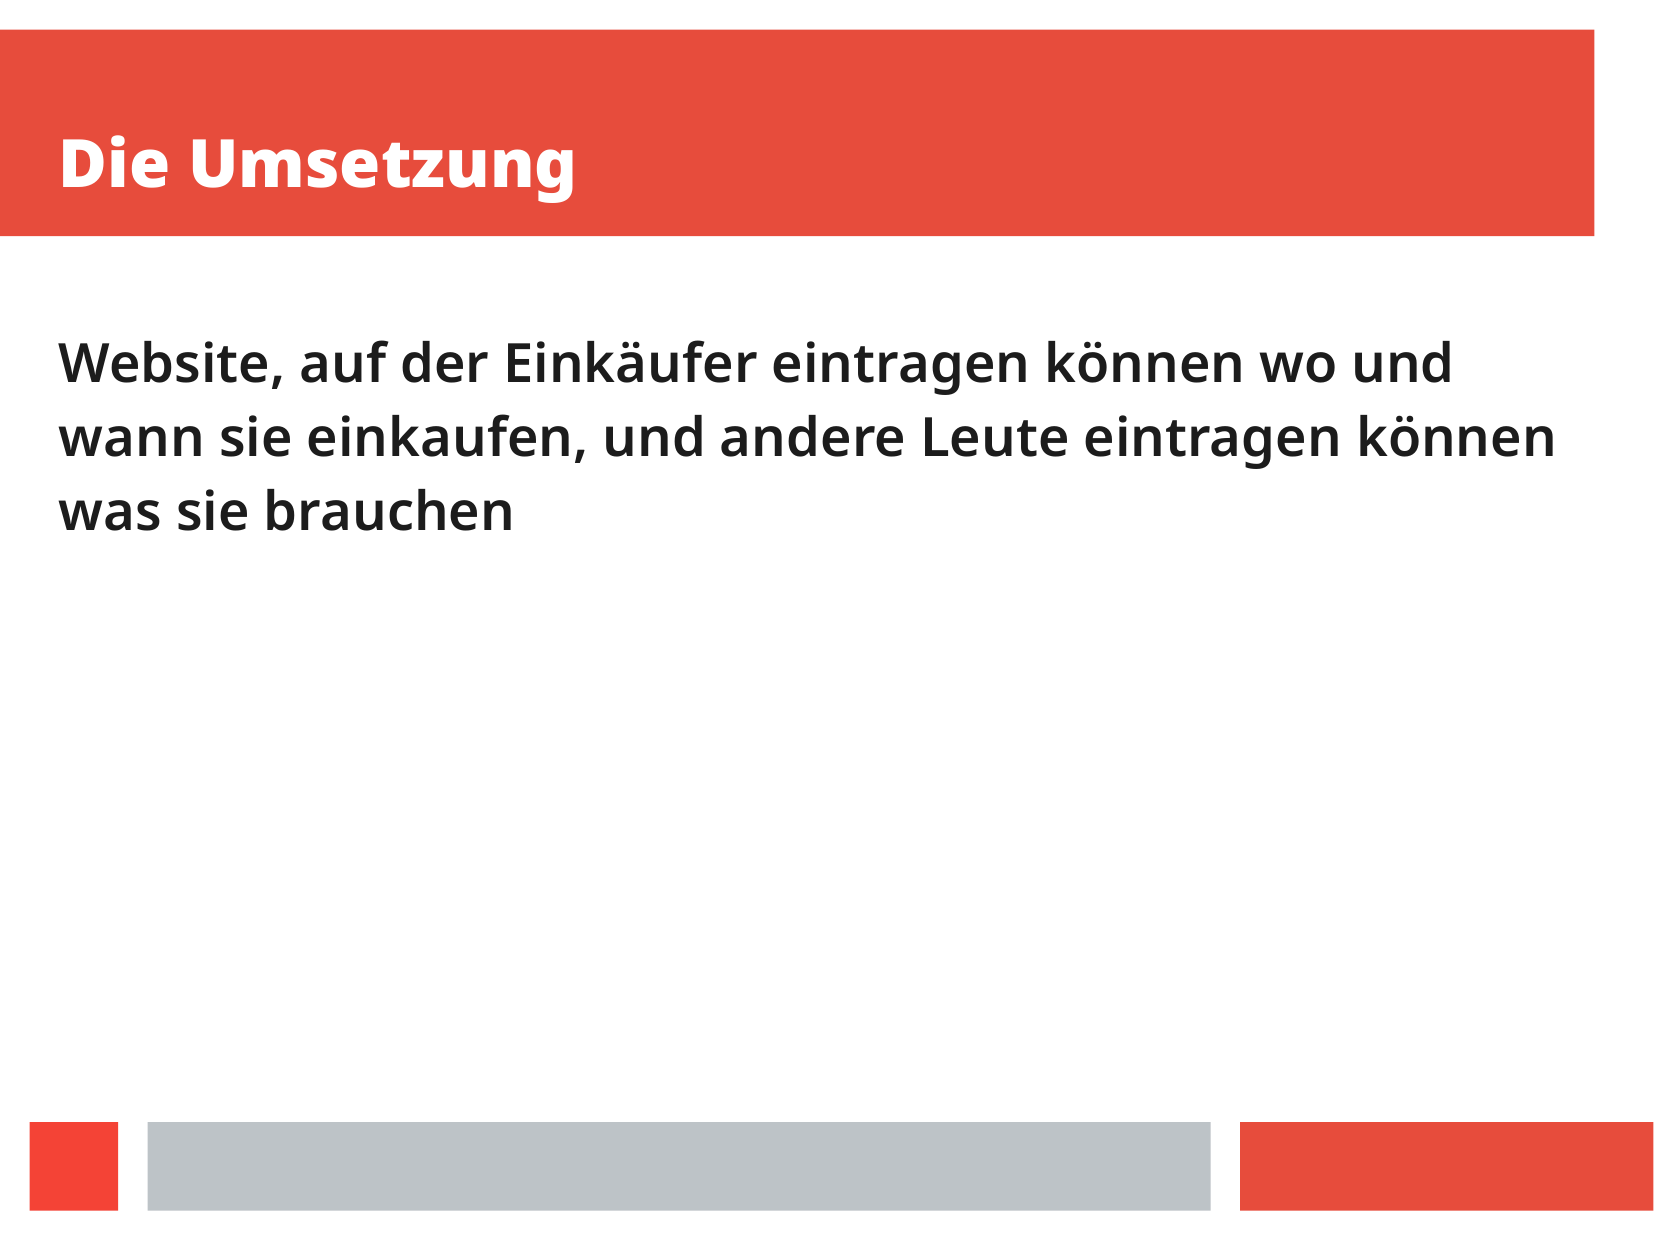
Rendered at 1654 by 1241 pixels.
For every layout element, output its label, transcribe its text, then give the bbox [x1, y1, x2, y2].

list Website, auf der Einkäufer eintragen können wo und wann sie einkaufen, und andere Leute eintragen können was sie brauchen [59, 324, 1565, 1093]
title Die Umsetzung [59, 59, 1595, 207]
